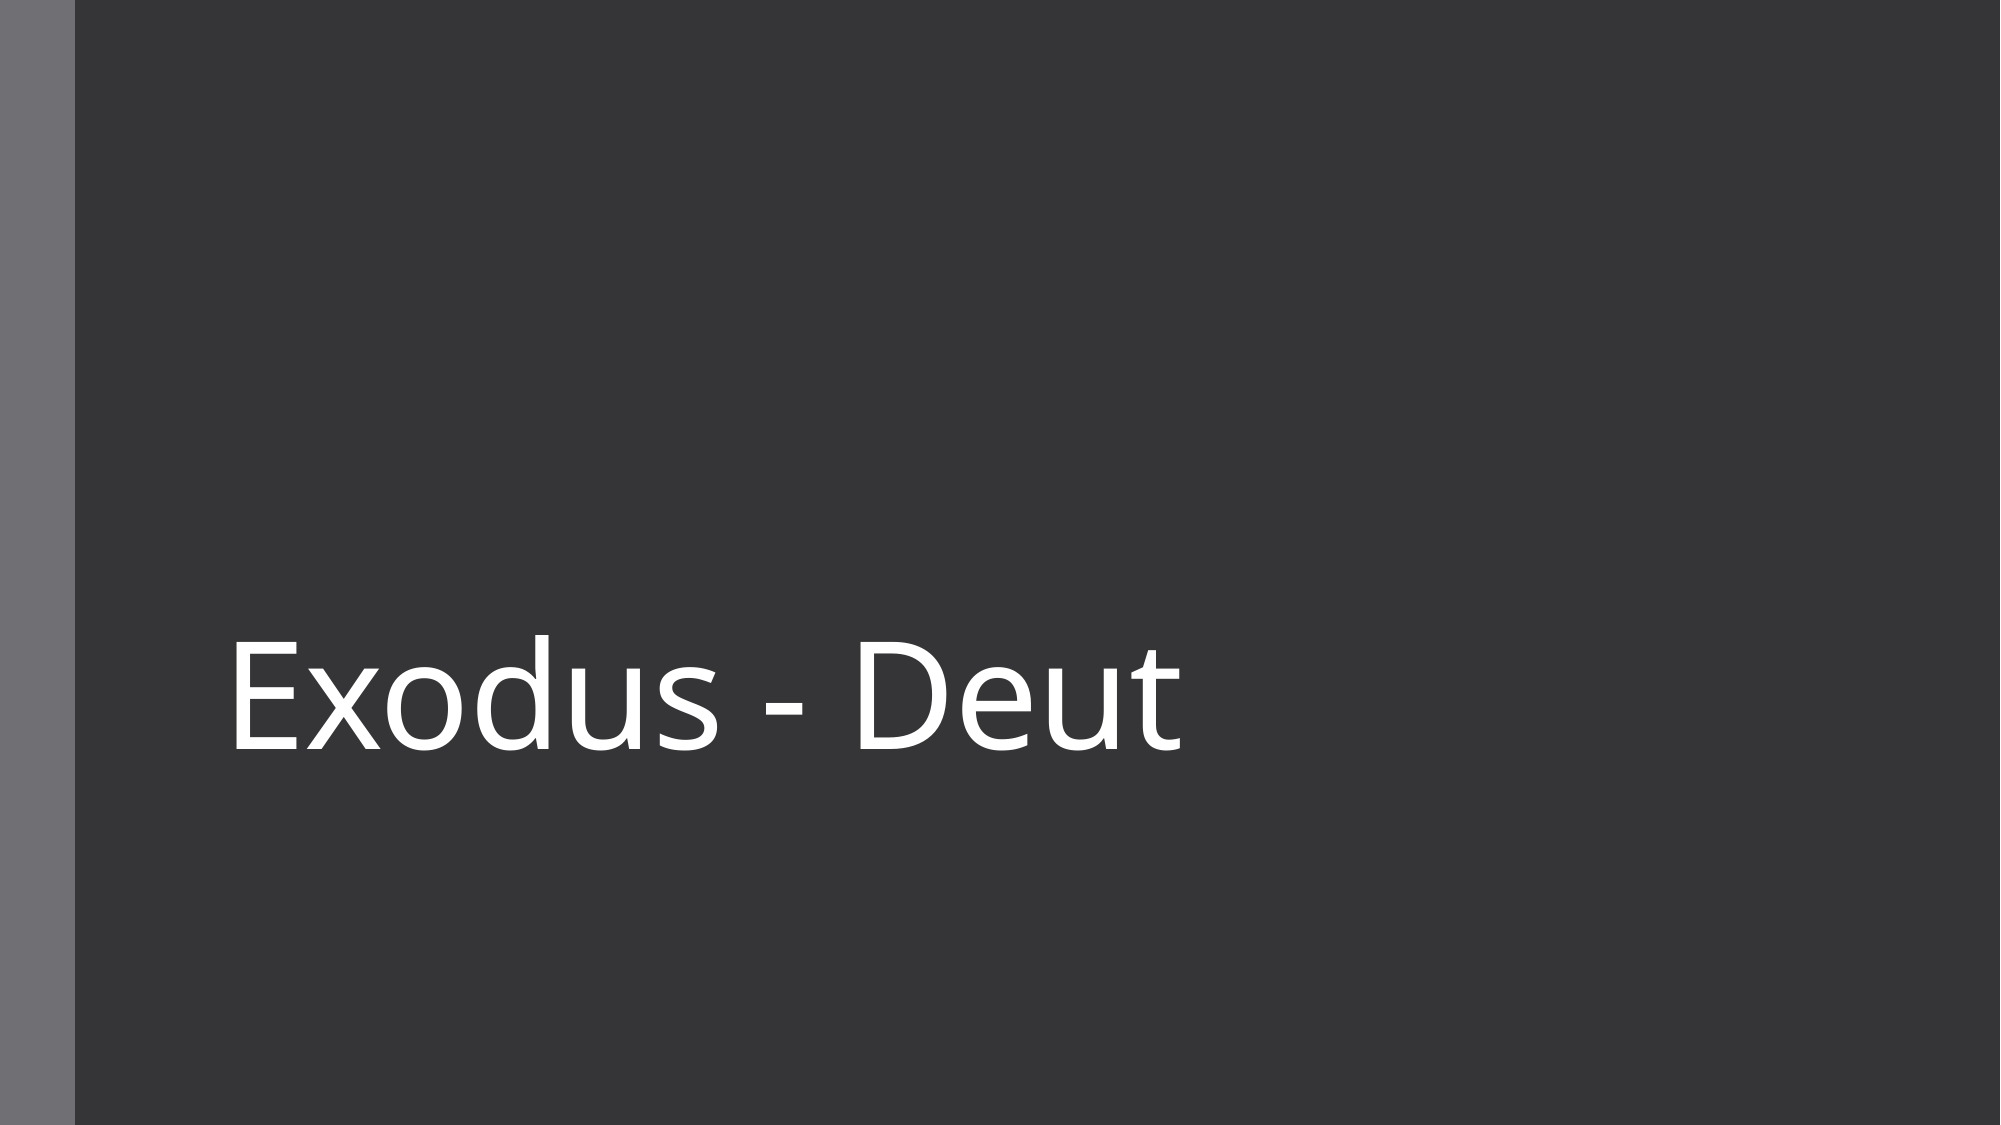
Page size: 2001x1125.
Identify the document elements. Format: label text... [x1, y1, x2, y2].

title Exodus - Deut [206, 124, 1752, 788]
